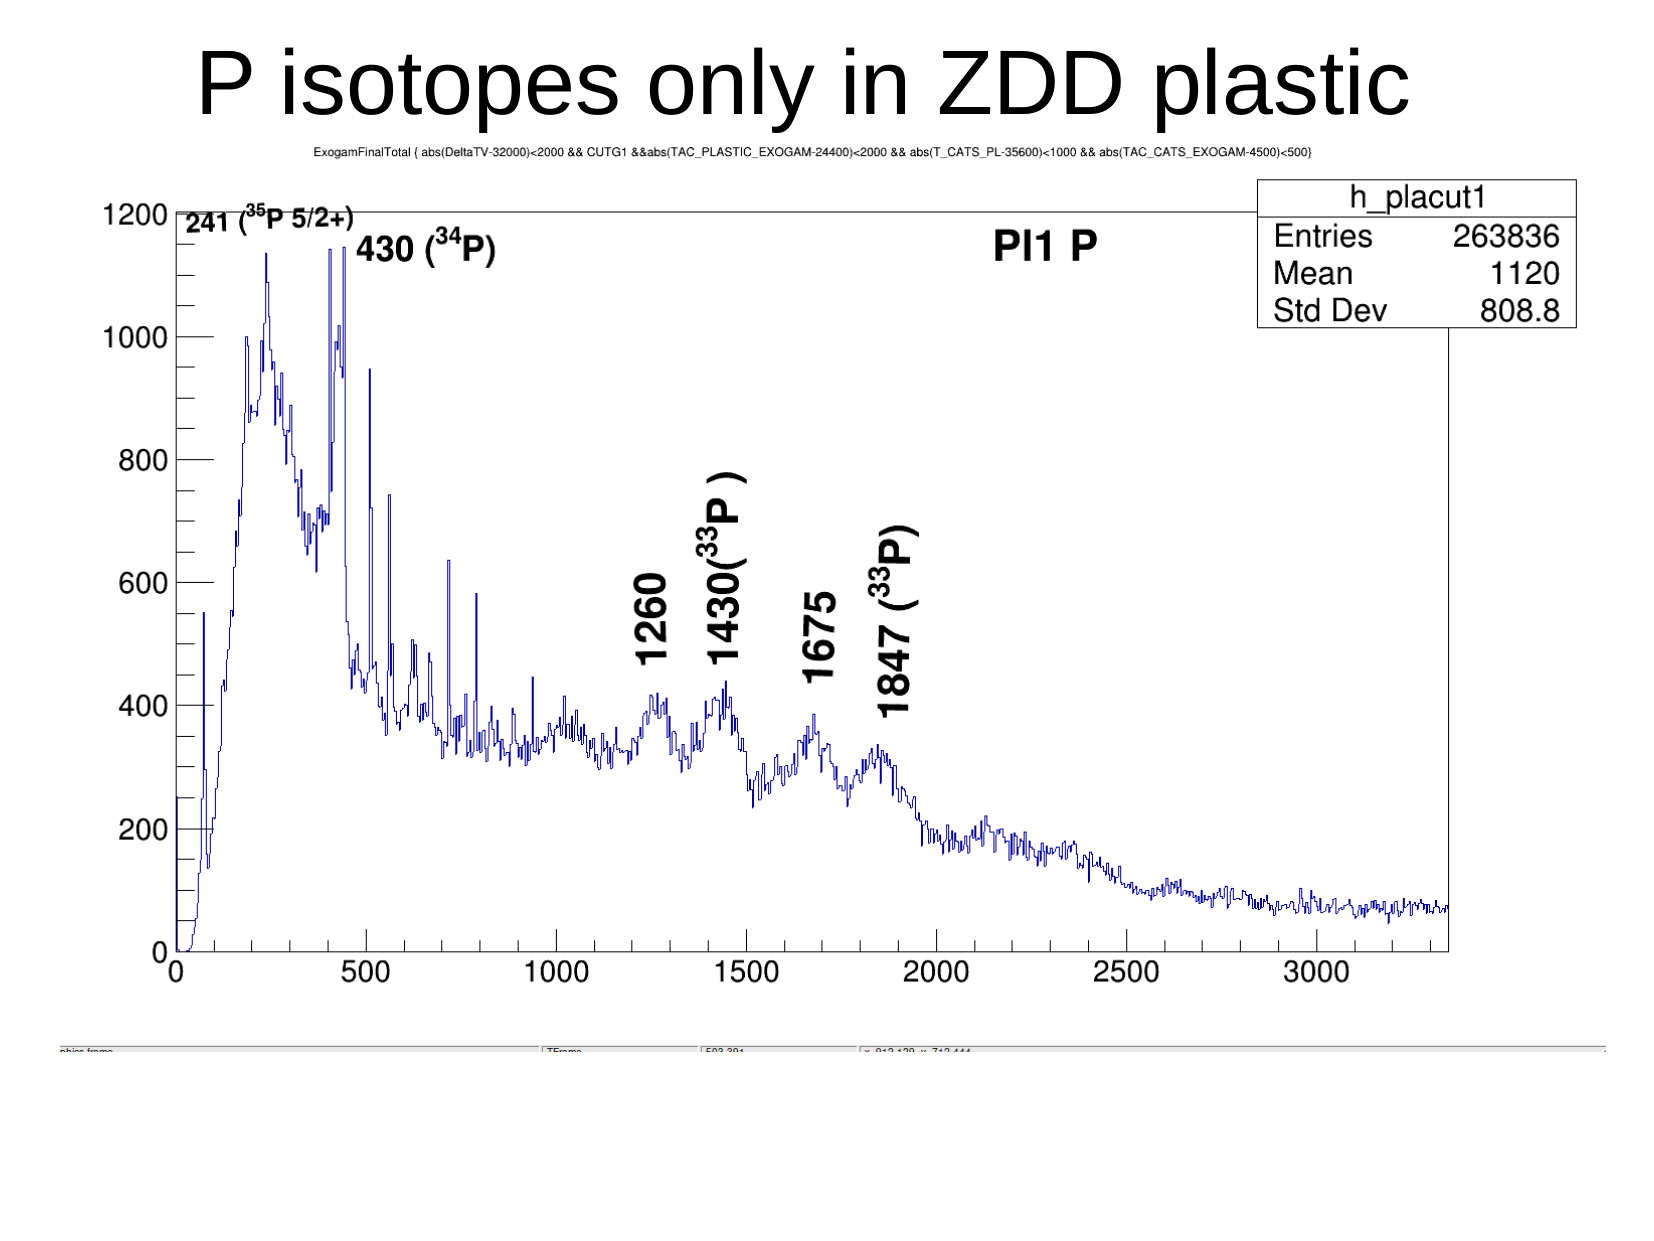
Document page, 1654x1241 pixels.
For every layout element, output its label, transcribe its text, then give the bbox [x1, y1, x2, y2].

picture [60, 134, 1606, 1052]
title P isotopes only in ZDD plastic [60, 15, 1549, 134]
